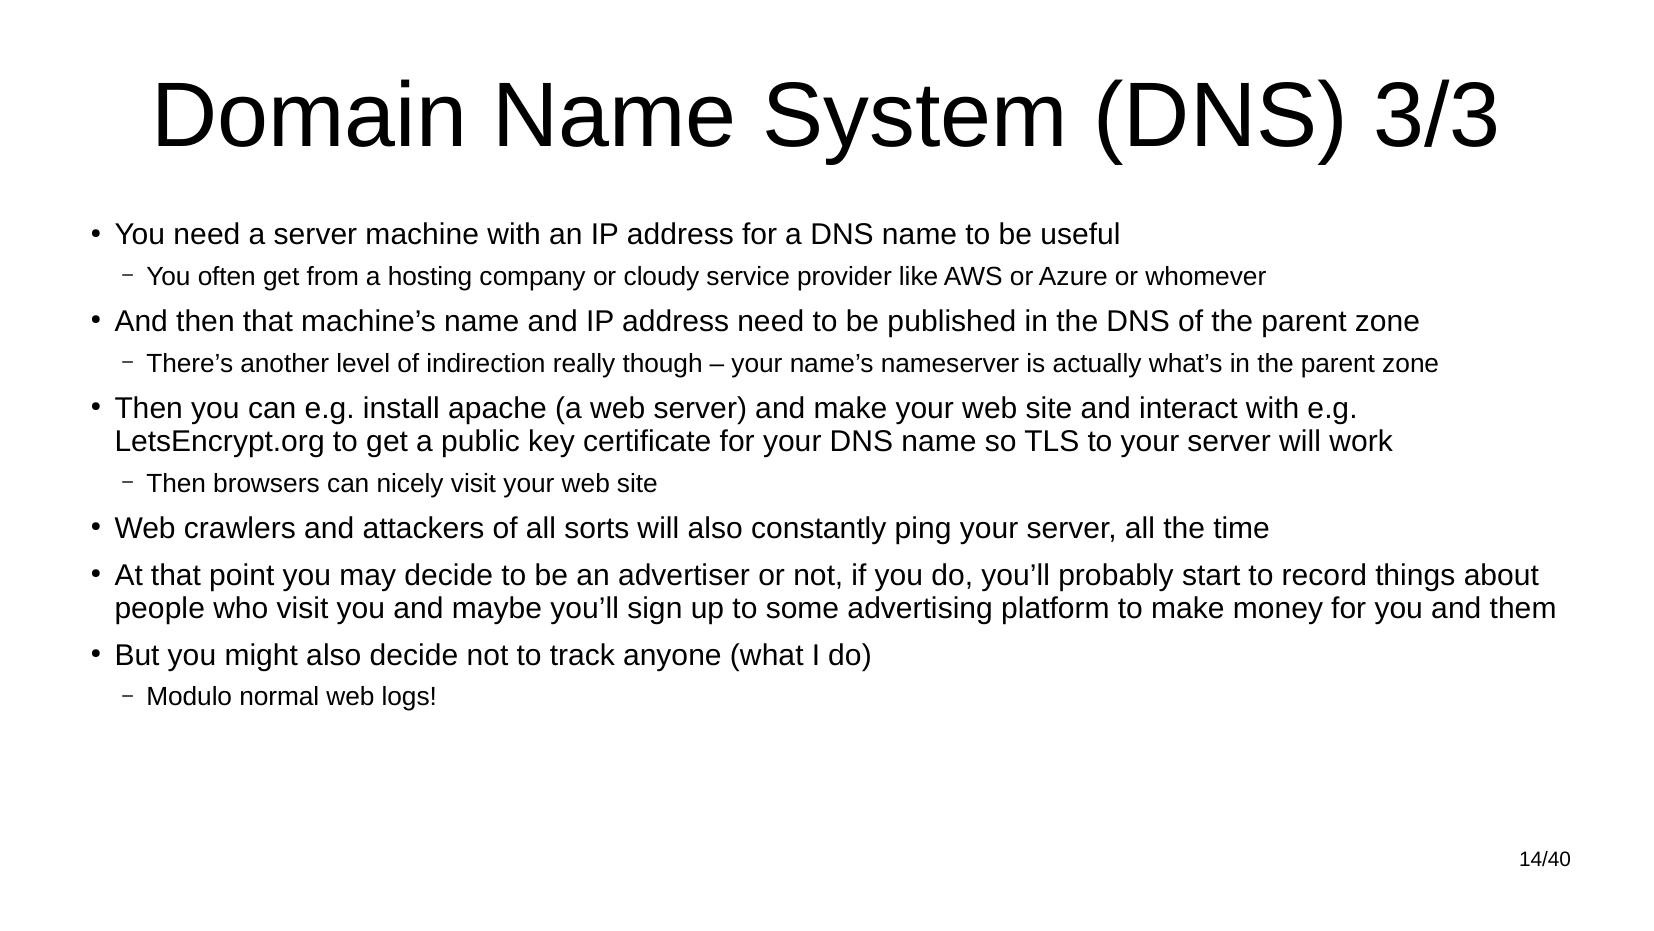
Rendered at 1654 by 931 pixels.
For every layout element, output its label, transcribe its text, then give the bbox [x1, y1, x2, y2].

list You need a server machine with an IP address for a DNS name to be useful You often get from a hosting company or cloudy service provider like AWS or Azure or whomever And then that machine’s name and IP address need to be published in the DNS of the parent zone There’s another level of indirection really though – your name’s nameserver is actually what’s in the parent zone Then you can e.g. install apache (a web server) and make your web site and interact with e.g. LetsEncrypt.org to get a public key certificate for your DNS name so TLS to your server will work Then browsers can nicely visit your web site Web crawlers and attackers of all sorts will also constantly ping your server, all the time At that point you may decide to be an advertiser or not, if you do, you’ll probably start to record things about people who visit you and maybe you’ll sign up to some advertising platform to make money for you and them But you might also decide not to track anyone (what I do) Modulo normal web logs! [82, 217, 1576, 758]
title Domain Name System (DNS) 3/3 [82, 37, 1571, 193]
